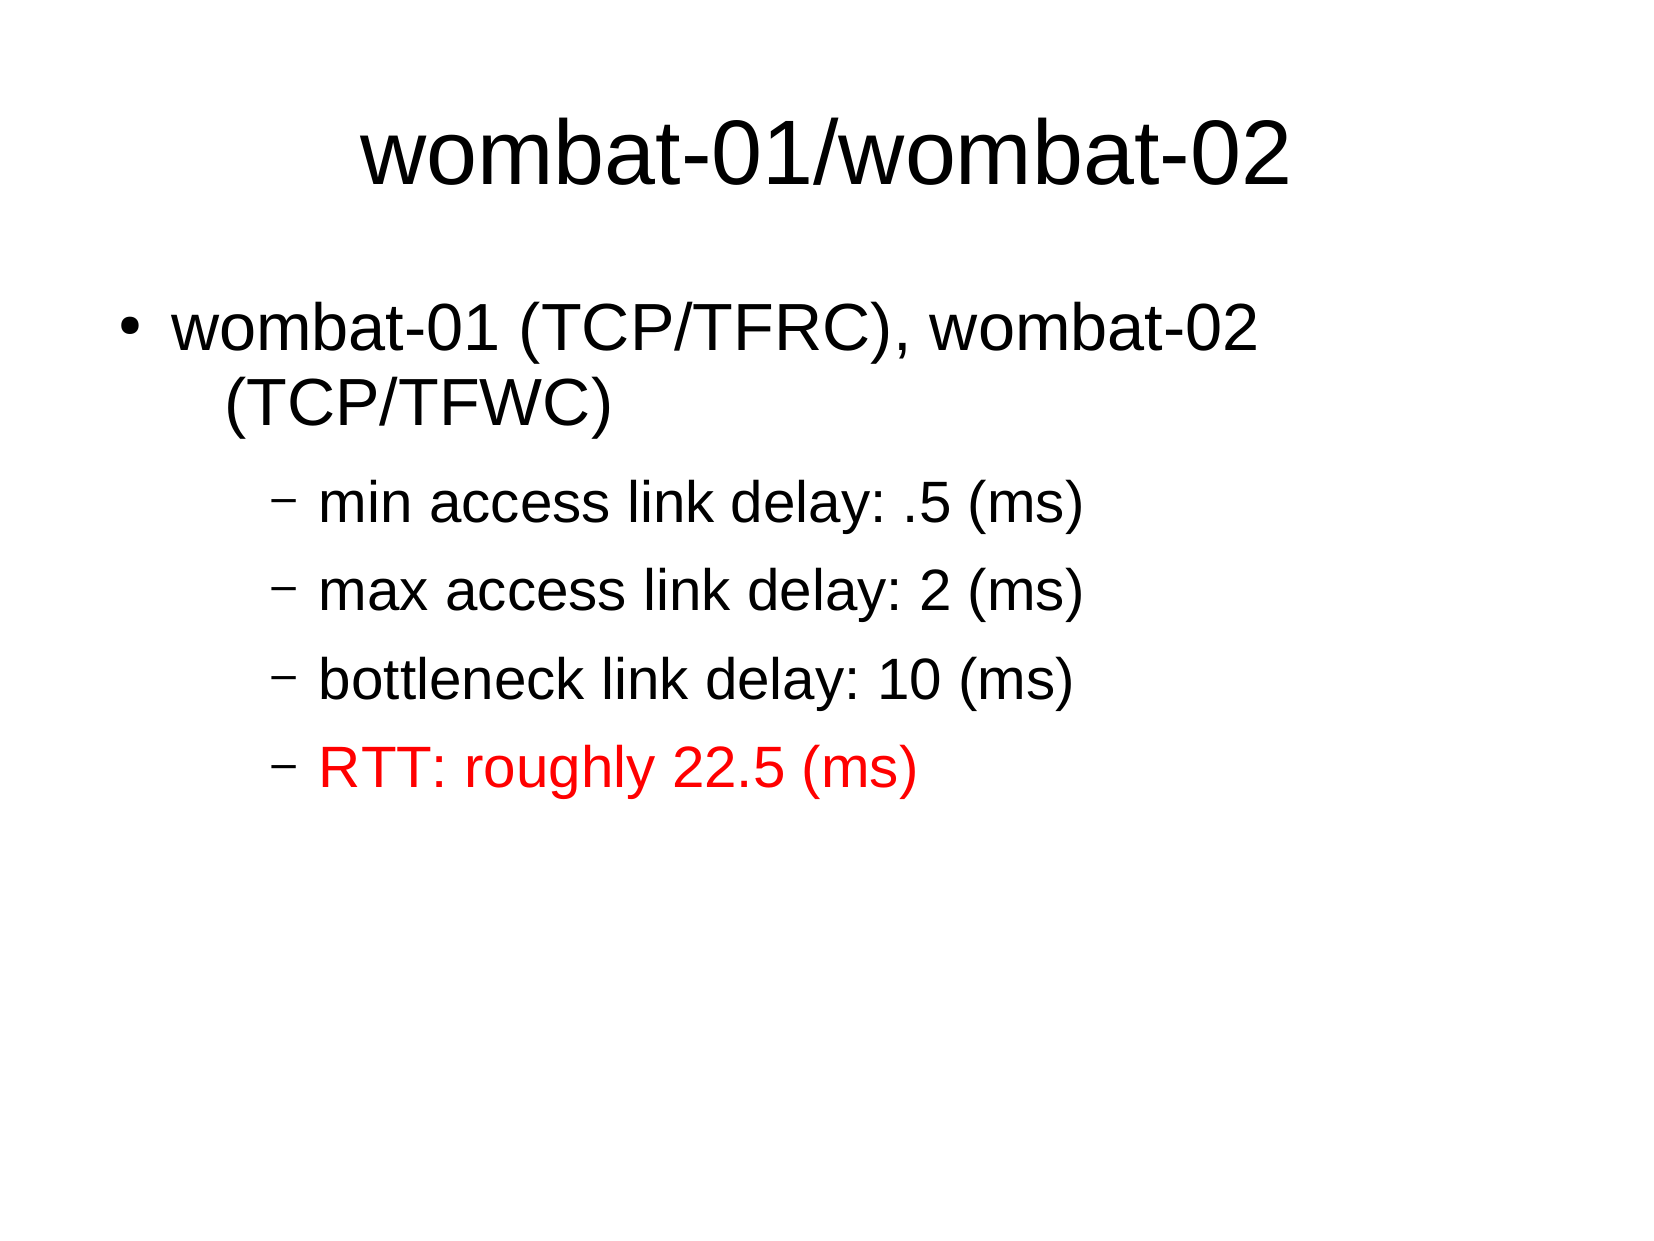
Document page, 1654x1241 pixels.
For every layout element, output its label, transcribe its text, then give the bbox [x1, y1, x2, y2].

title wombat-01/wombat-02 [82, 49, 1571, 257]
list wombat-01 (TCP/TFRC), wombat-02 (TCP/TFWC) min access link delay: .5 (ms) max access link delay: 2 (ms) bottleneck link delay: 10 (ms) RTT: roughly 22.5 (ms) [82, 290, 1571, 1109]
